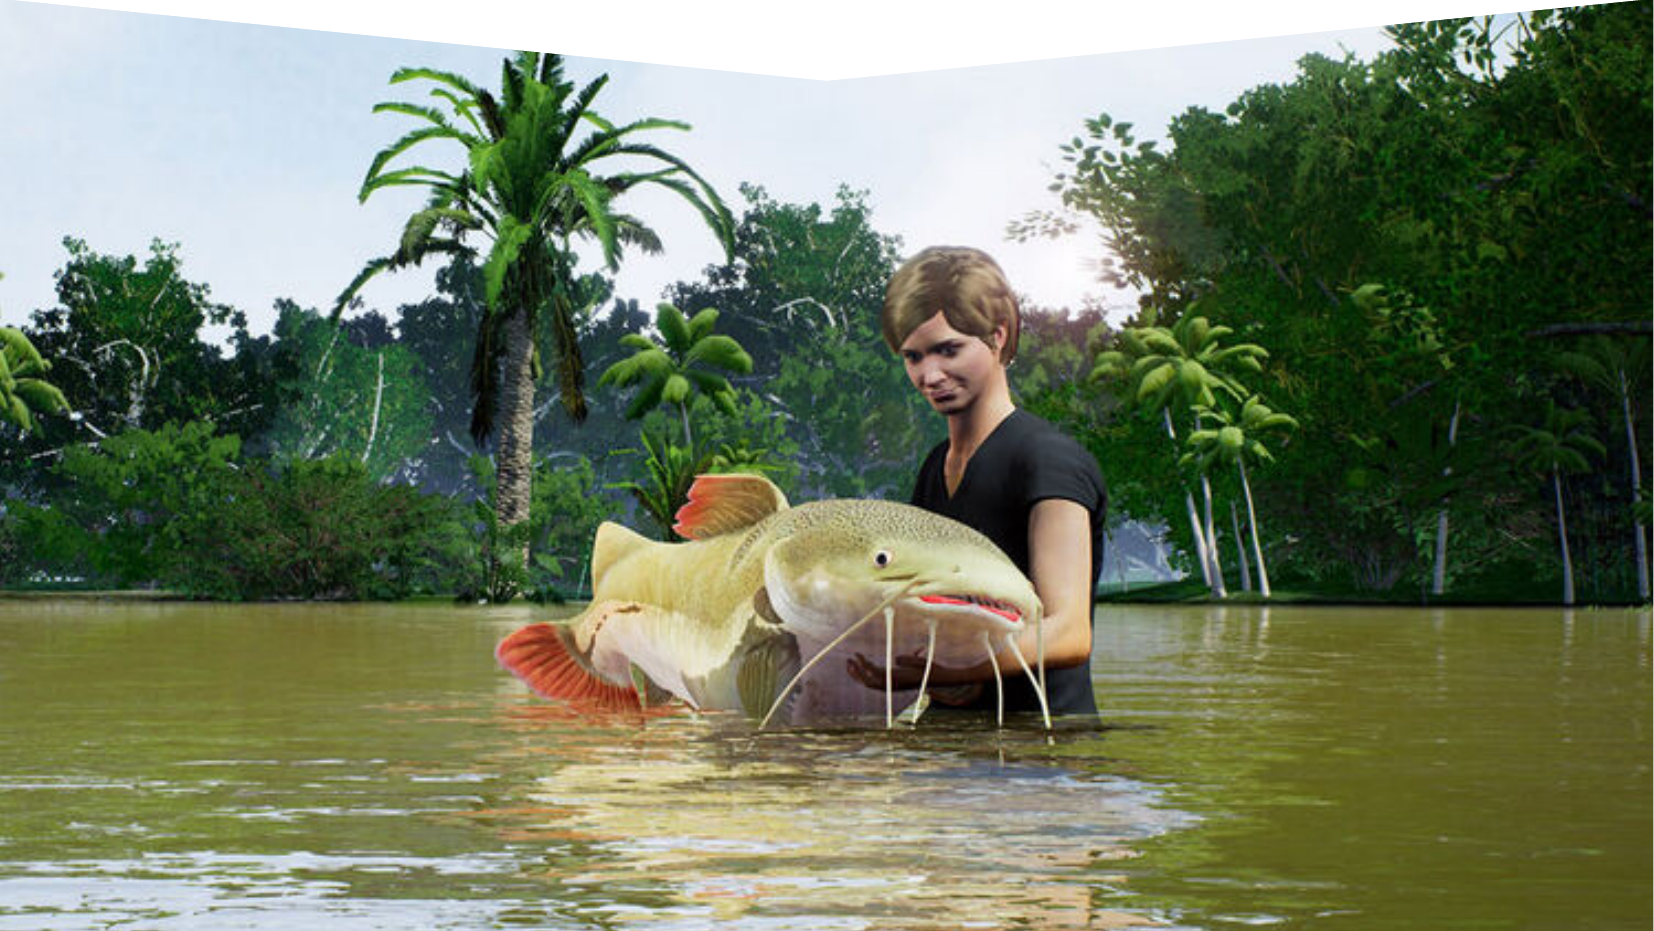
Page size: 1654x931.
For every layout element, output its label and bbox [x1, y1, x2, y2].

picture [0, 0, 1654, 931]
text_box [12, 0, 1641, 81]
